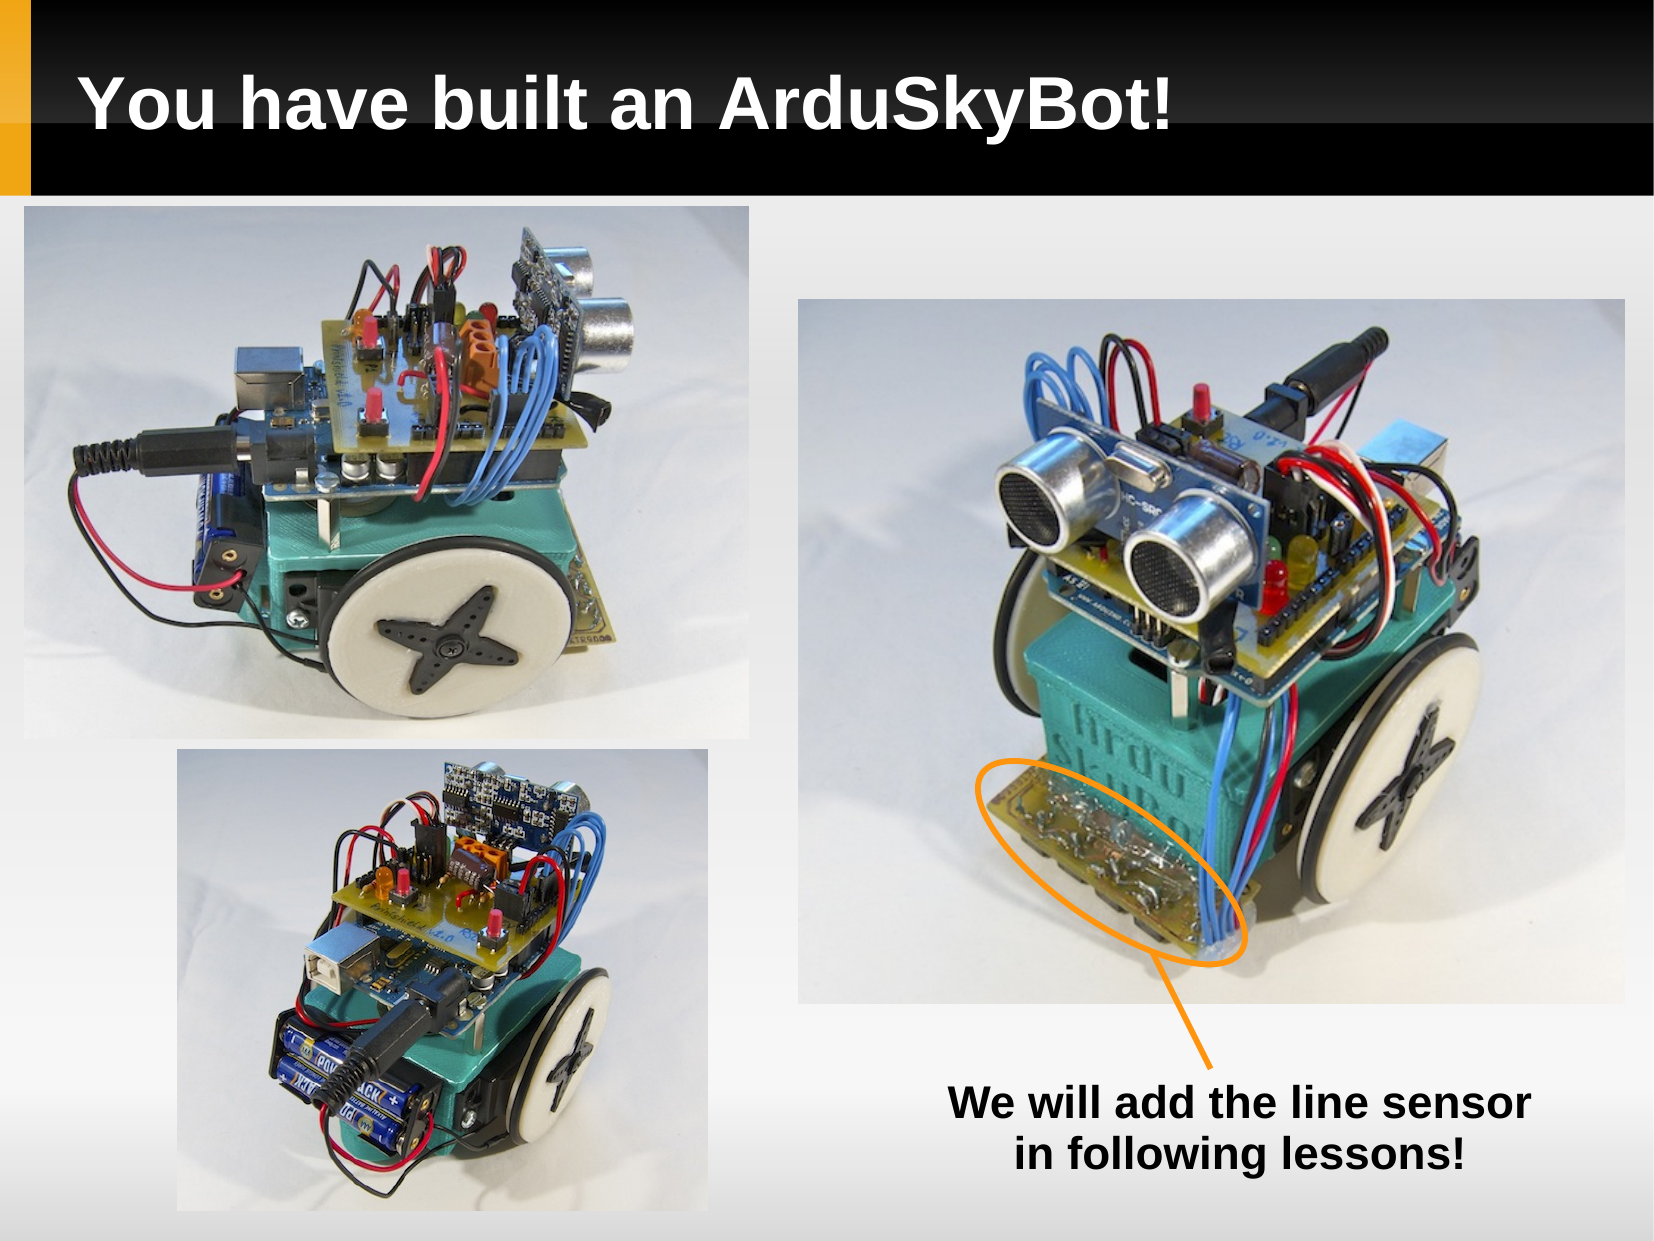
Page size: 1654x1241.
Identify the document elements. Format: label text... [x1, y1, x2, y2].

text_box We will add the line sensor in following lessons! [915, 1069, 1565, 1188]
picture [0, 0, 1654, 1241]
title You have built an ArduSkyBot! [76, 0, 1565, 208]
